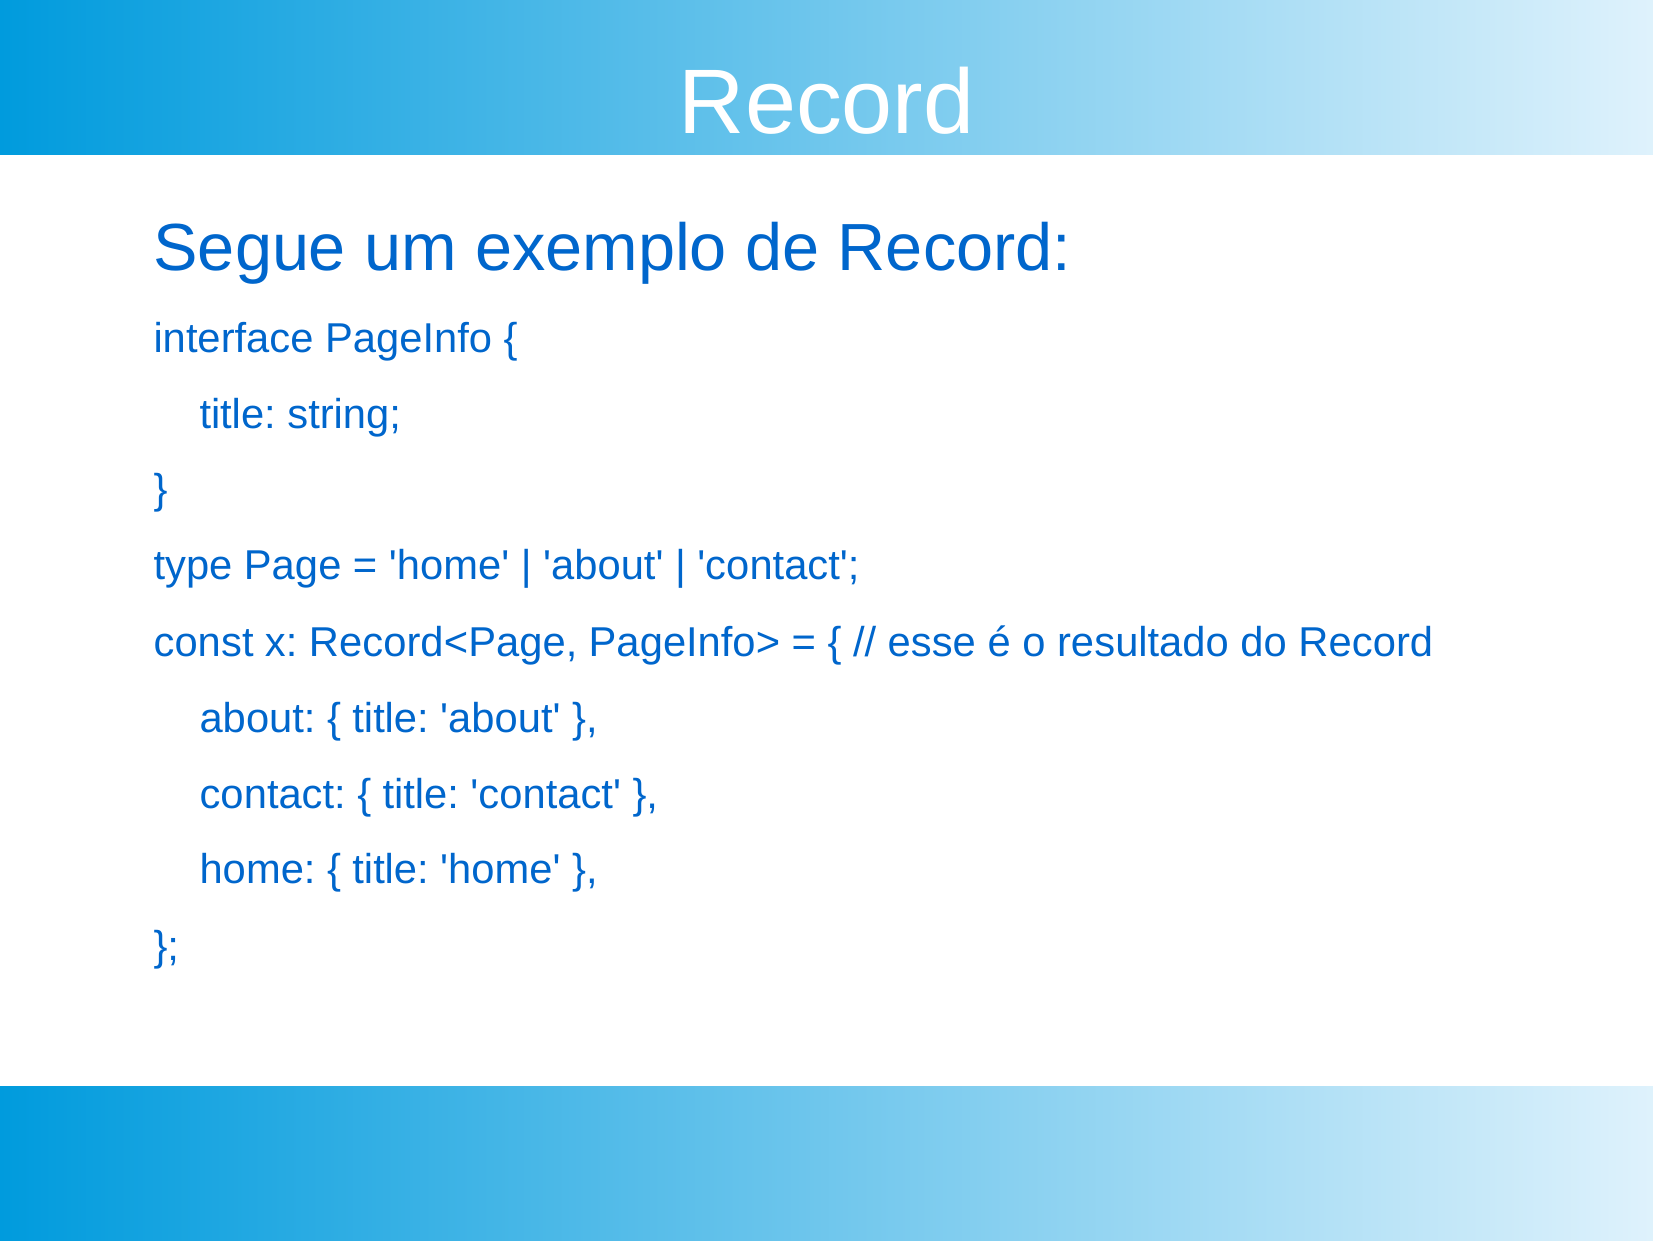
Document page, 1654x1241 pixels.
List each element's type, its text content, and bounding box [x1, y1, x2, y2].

list Segue um exemplo de Record: interface PageInfo { title: string; } type Page = 'home' | 'about' | 'contact'; const x: Record<Page, PageInfo> = { // esse é o resultado do Record about: { title: 'about' }, contact: { title: 'contact' }, home: { title: 'home' }, }; [82, 210, 1571, 1010]
title Record [82, 49, 1571, 155]
